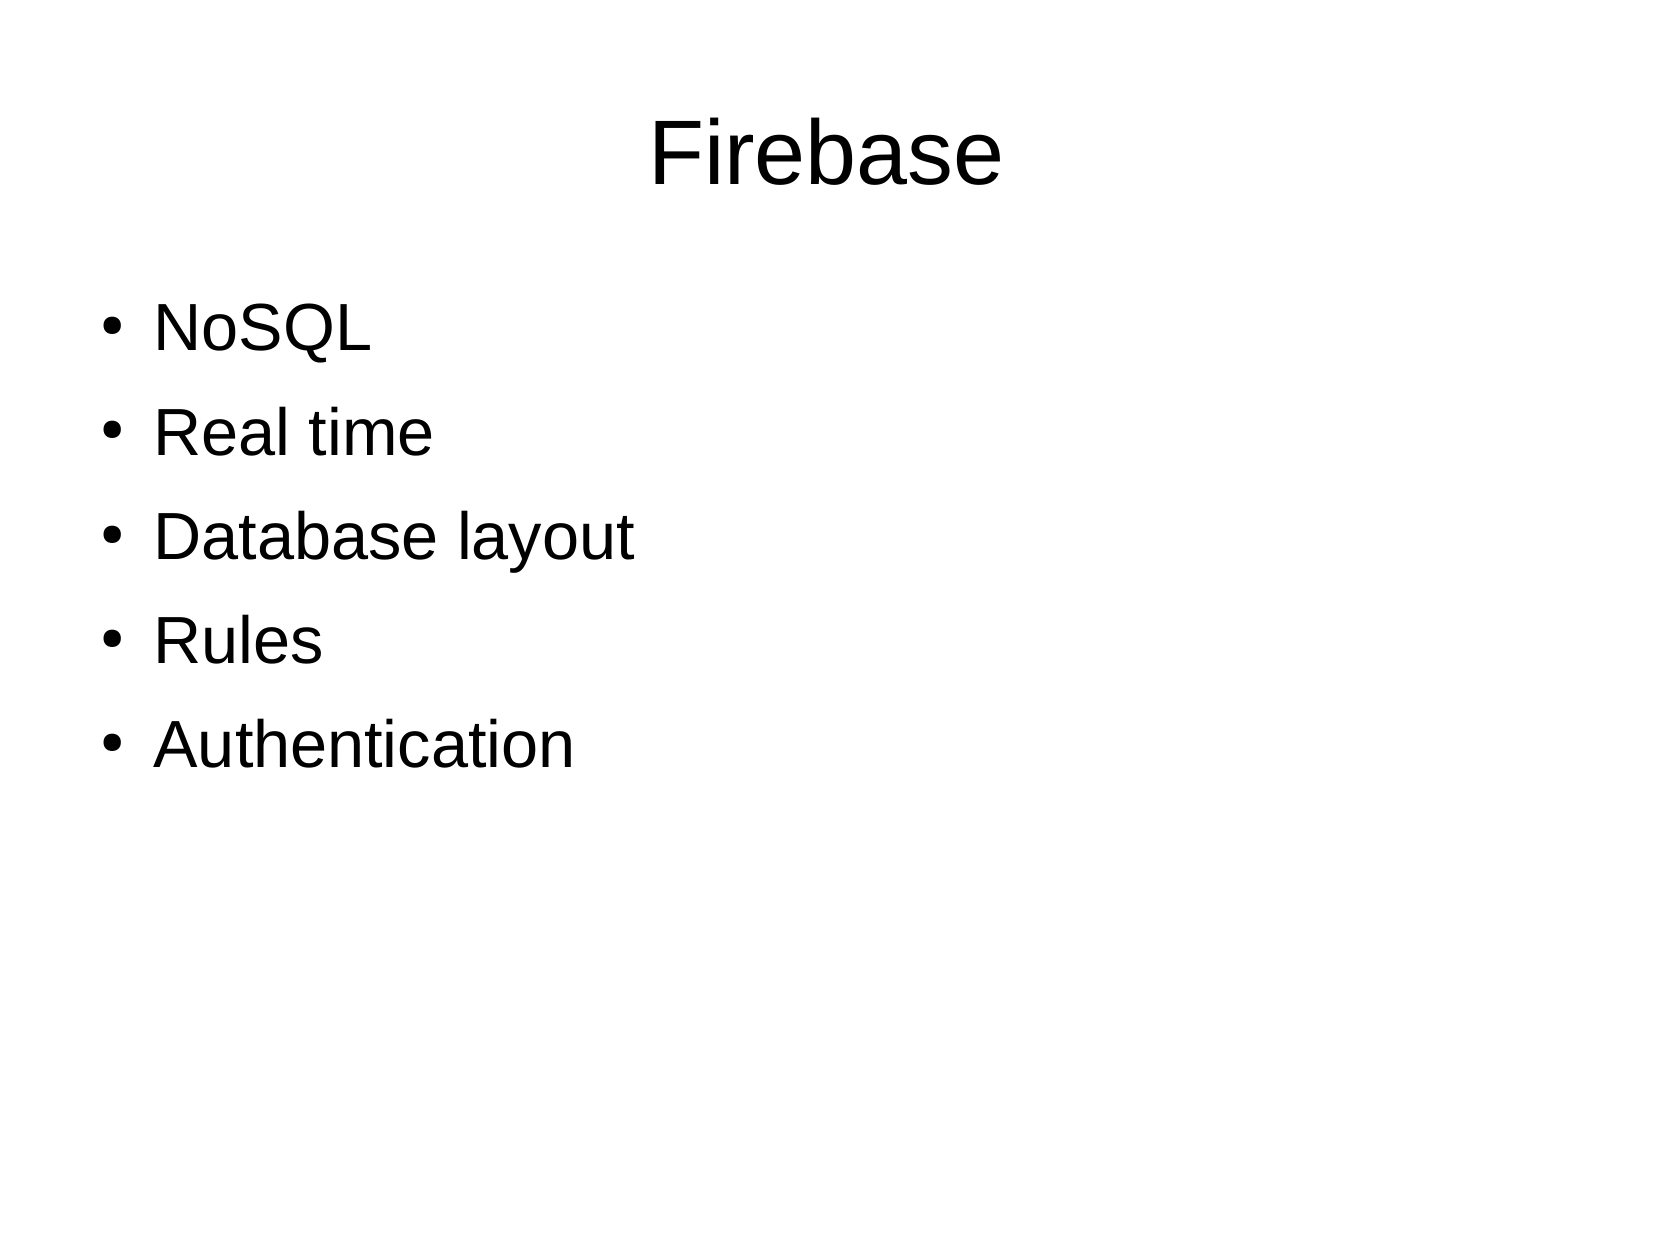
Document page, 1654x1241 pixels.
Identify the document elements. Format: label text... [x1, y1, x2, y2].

title Firebase [82, 49, 1571, 257]
list NoSQL Real time Database layout Rules Authentication [82, 290, 1571, 1010]
